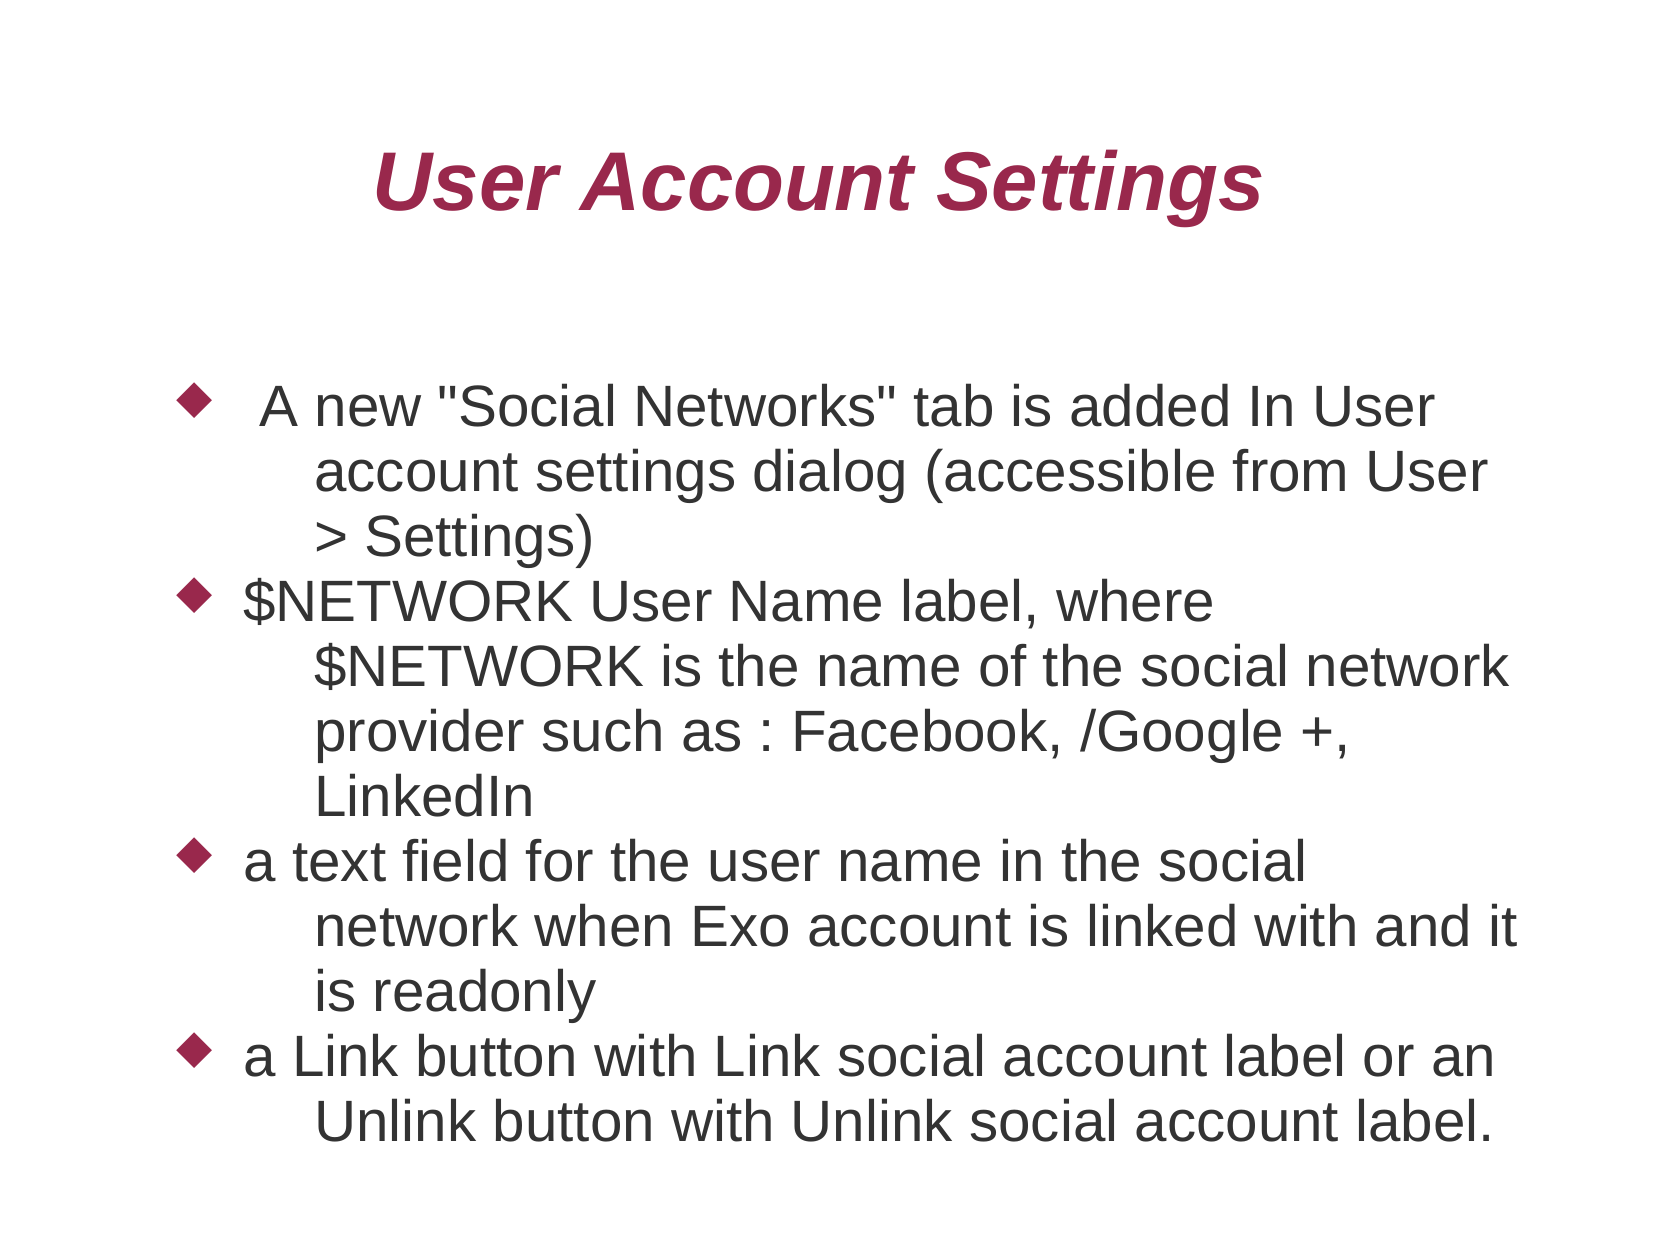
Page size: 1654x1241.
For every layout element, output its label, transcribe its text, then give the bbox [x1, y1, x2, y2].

list A new "Social Networks" tab is added In User account settings dialog (accessible from User > Settings) $NETWORK User Name label, where $NETWORK is the name of the social network provider such as : Facebook, /Google +, LinkedIn a text field for the user name in the social network when Exo account is linked with and it is readonly a Link button with Link social account label or an Unlink button with Unlink social account label. [149, 373, 1531, 1156]
title User Account Settings [75, 77, 1564, 286]
